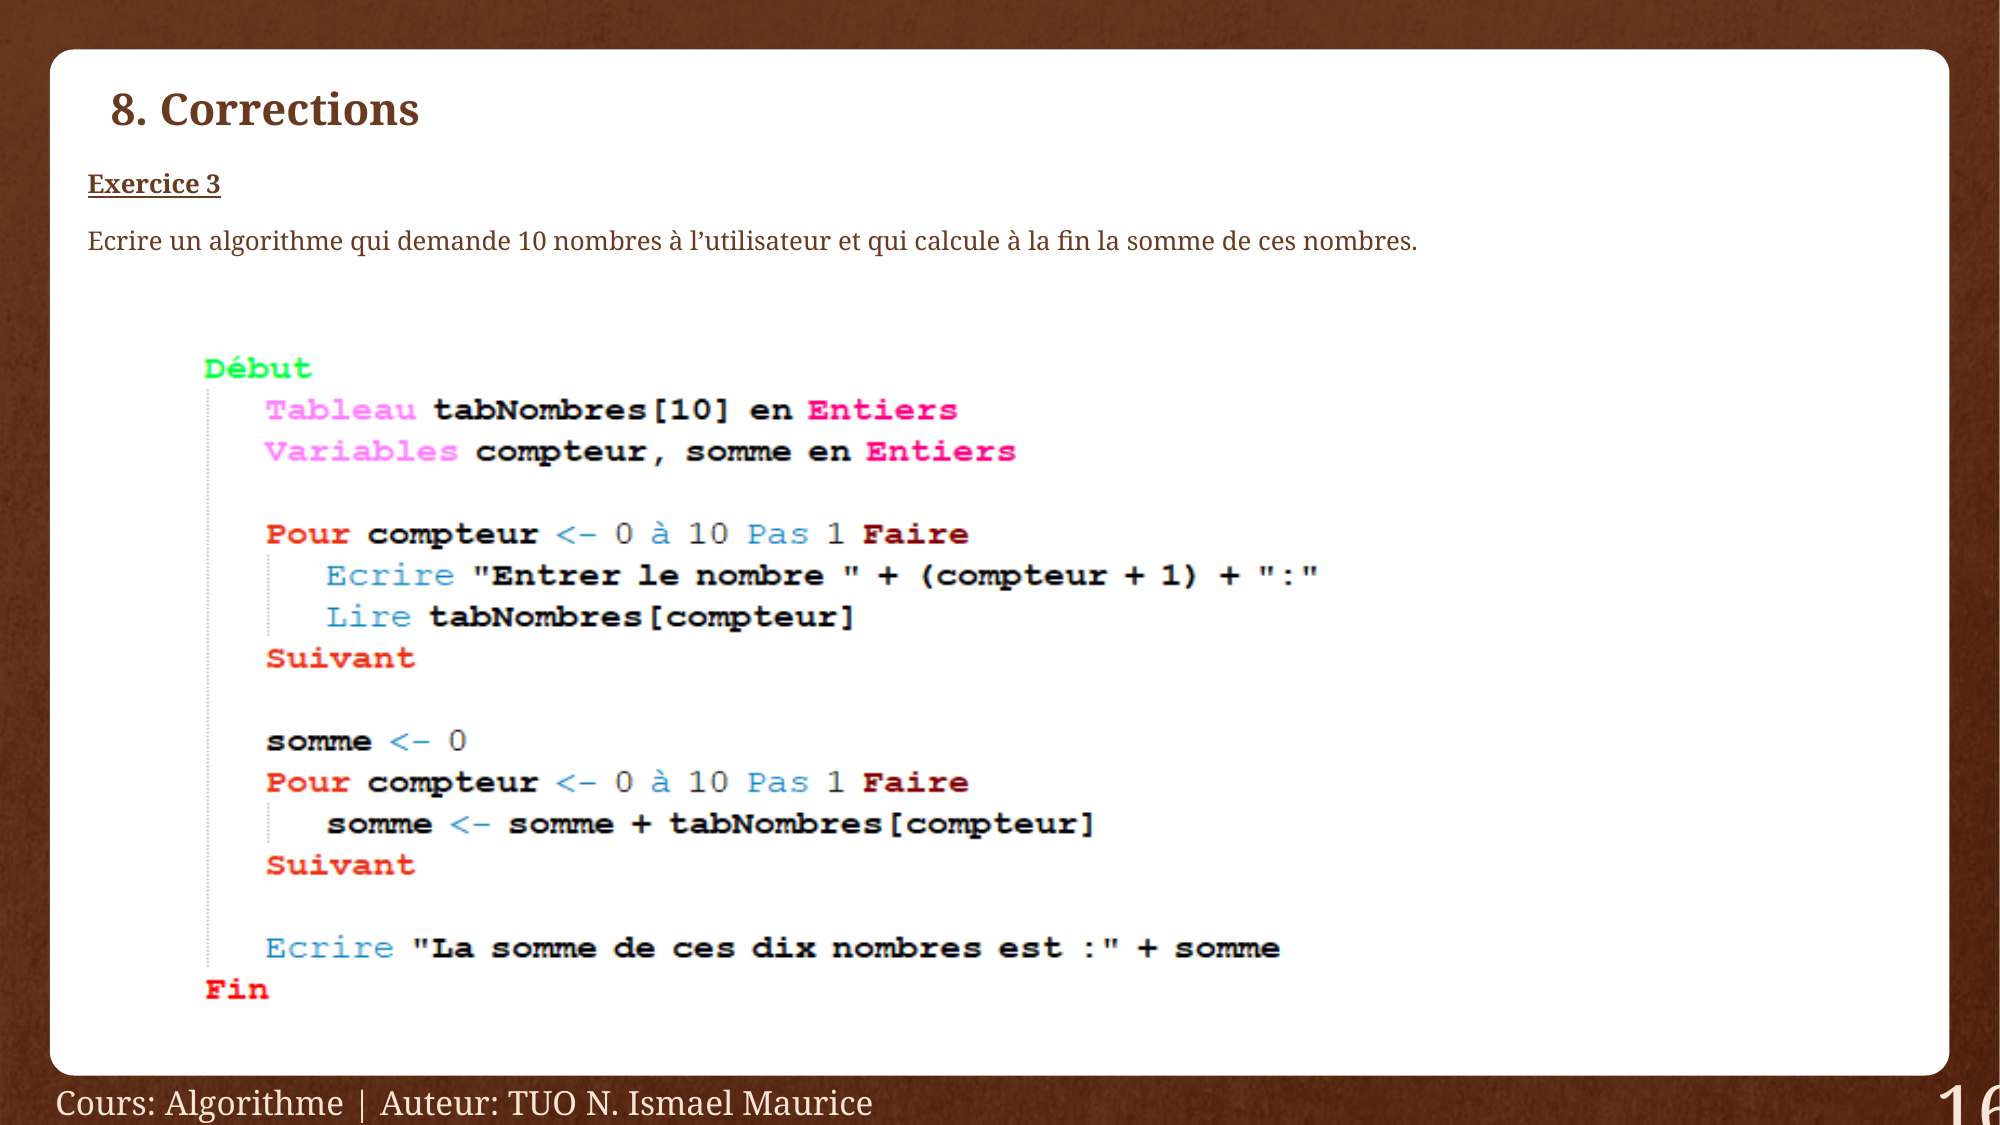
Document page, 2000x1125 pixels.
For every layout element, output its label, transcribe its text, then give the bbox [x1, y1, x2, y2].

title 8. Corrections [95, 68, 1696, 142]
text_box [1920, 1056, 2000, 1125]
text_box Cours: Algorithme | Auteur: TUO N. Ismael Maurice [40, 1074, 1257, 1125]
list Exercice 3 Ecrire un algorithme qui demande 10 nombres à l’utilisateur et qui calcule à la fin la somme de ces nombres. [72, 160, 1931, 321]
picture [177, 339, 1825, 1035]
